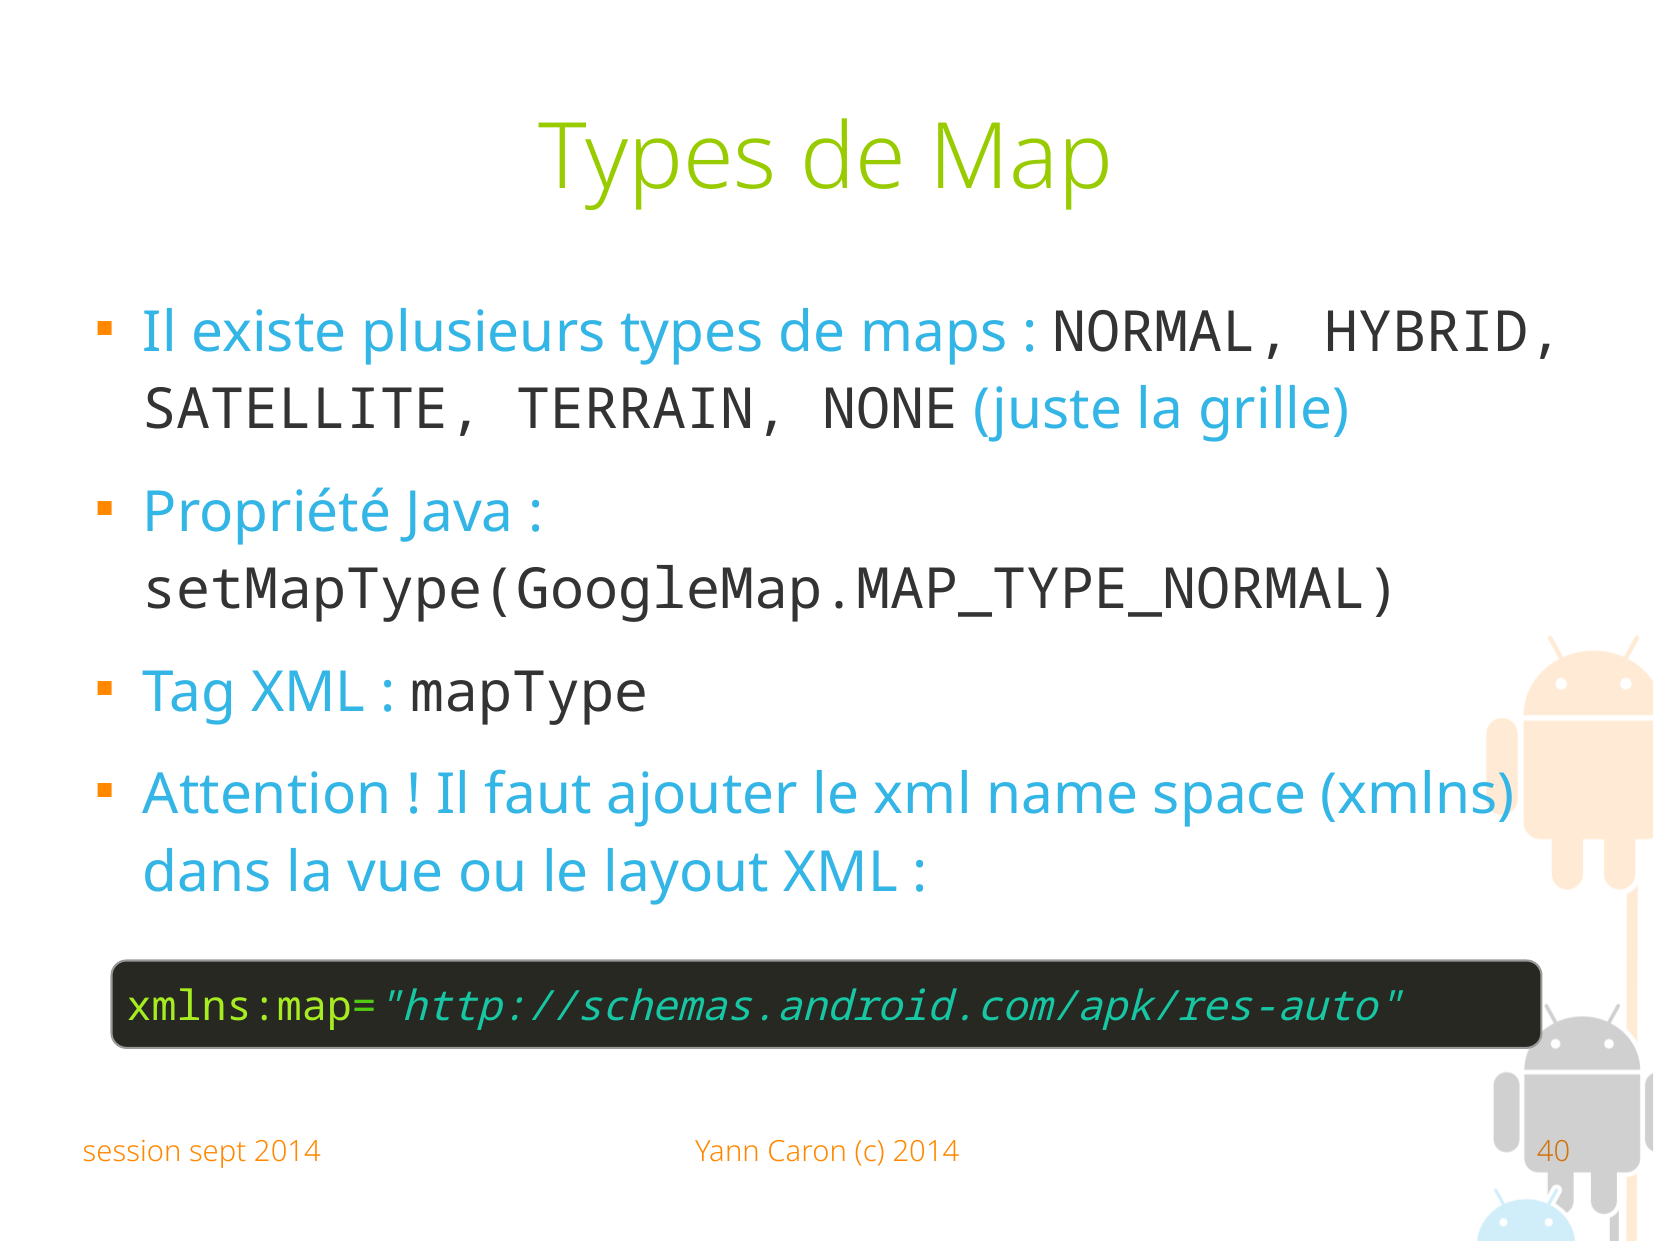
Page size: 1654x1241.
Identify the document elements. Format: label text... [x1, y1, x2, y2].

picture [240, 423, 1654, 1241]
text_box xmlns:map="http://schemas.android.com/apk/res-auto" [111, 960, 1542, 1048]
list Il existe plusieurs types de maps : NORMAL, HYBRID, SATELLITE, TERRAIN, NONE (juste la grille) Propriété Java : setMapType(GoogleMap.MAP_TYPE_NORMAL) Tag XML : mapType Attention ! Il faut ajouter le xml name space (xmlns) dans la vue ou le layout XML : [82, 290, 1571, 976]
title Types de Map [82, 49, 1571, 257]
